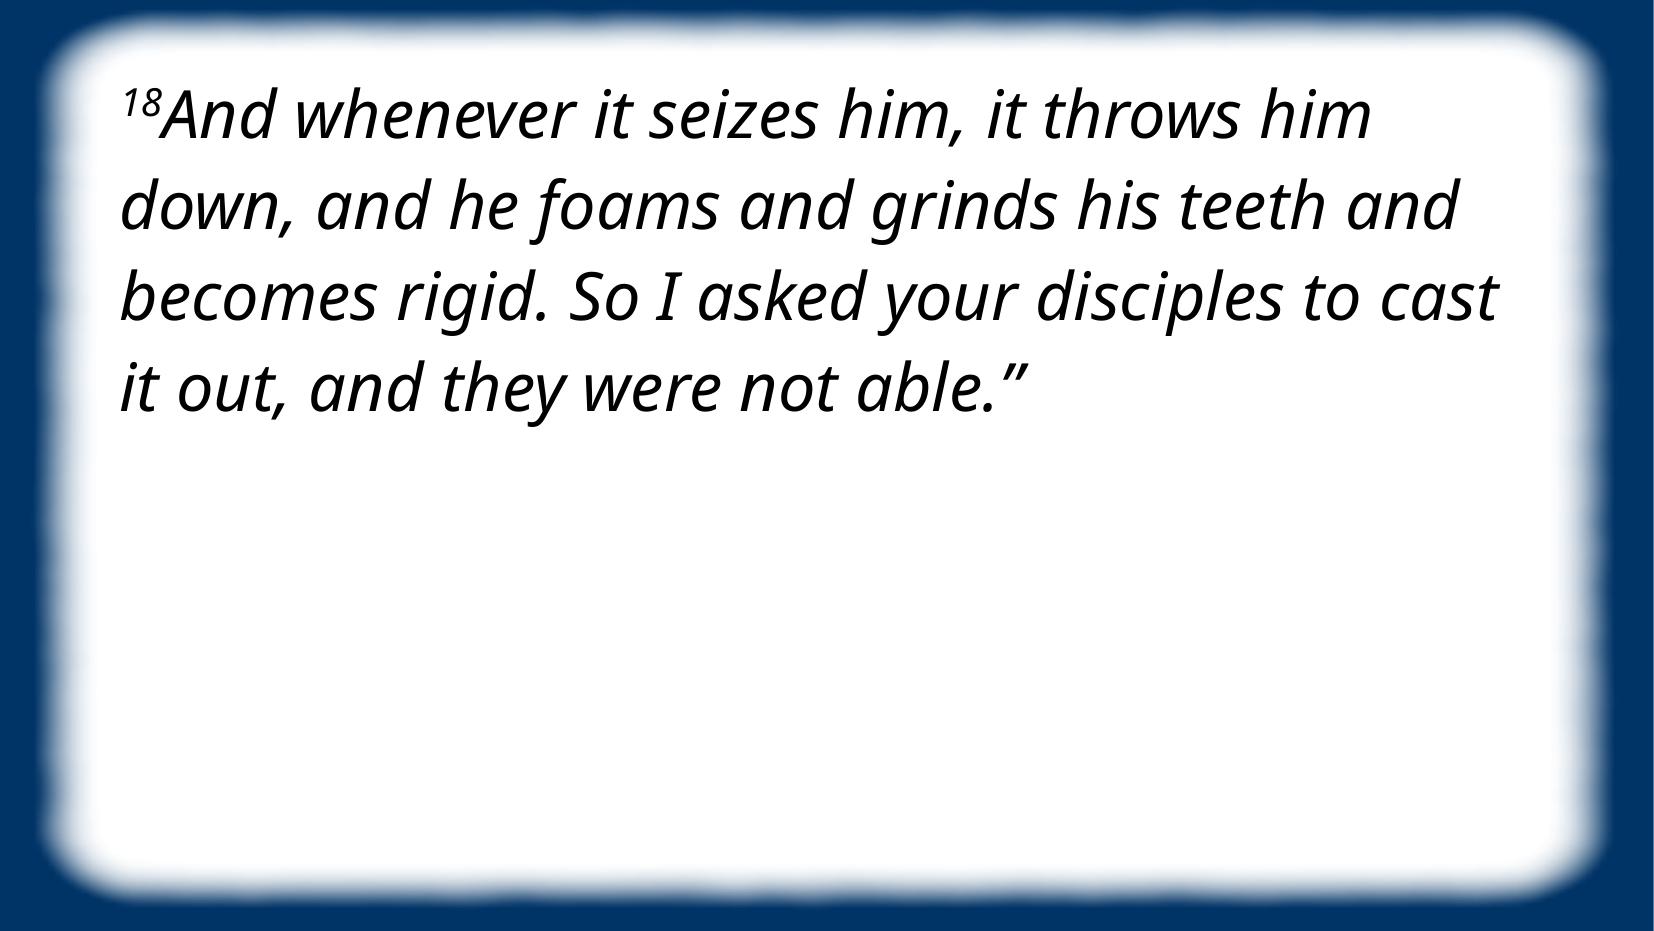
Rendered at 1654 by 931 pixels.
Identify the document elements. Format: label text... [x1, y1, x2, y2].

picture [0, 0, 1654, 931]
text_box 18And whenever it seizes him, it throws him down, and he foams and grinds his teeth and becomes rigid. So I asked your disciples to cast it out, and they were not able.” [105, 60, 1546, 430]
